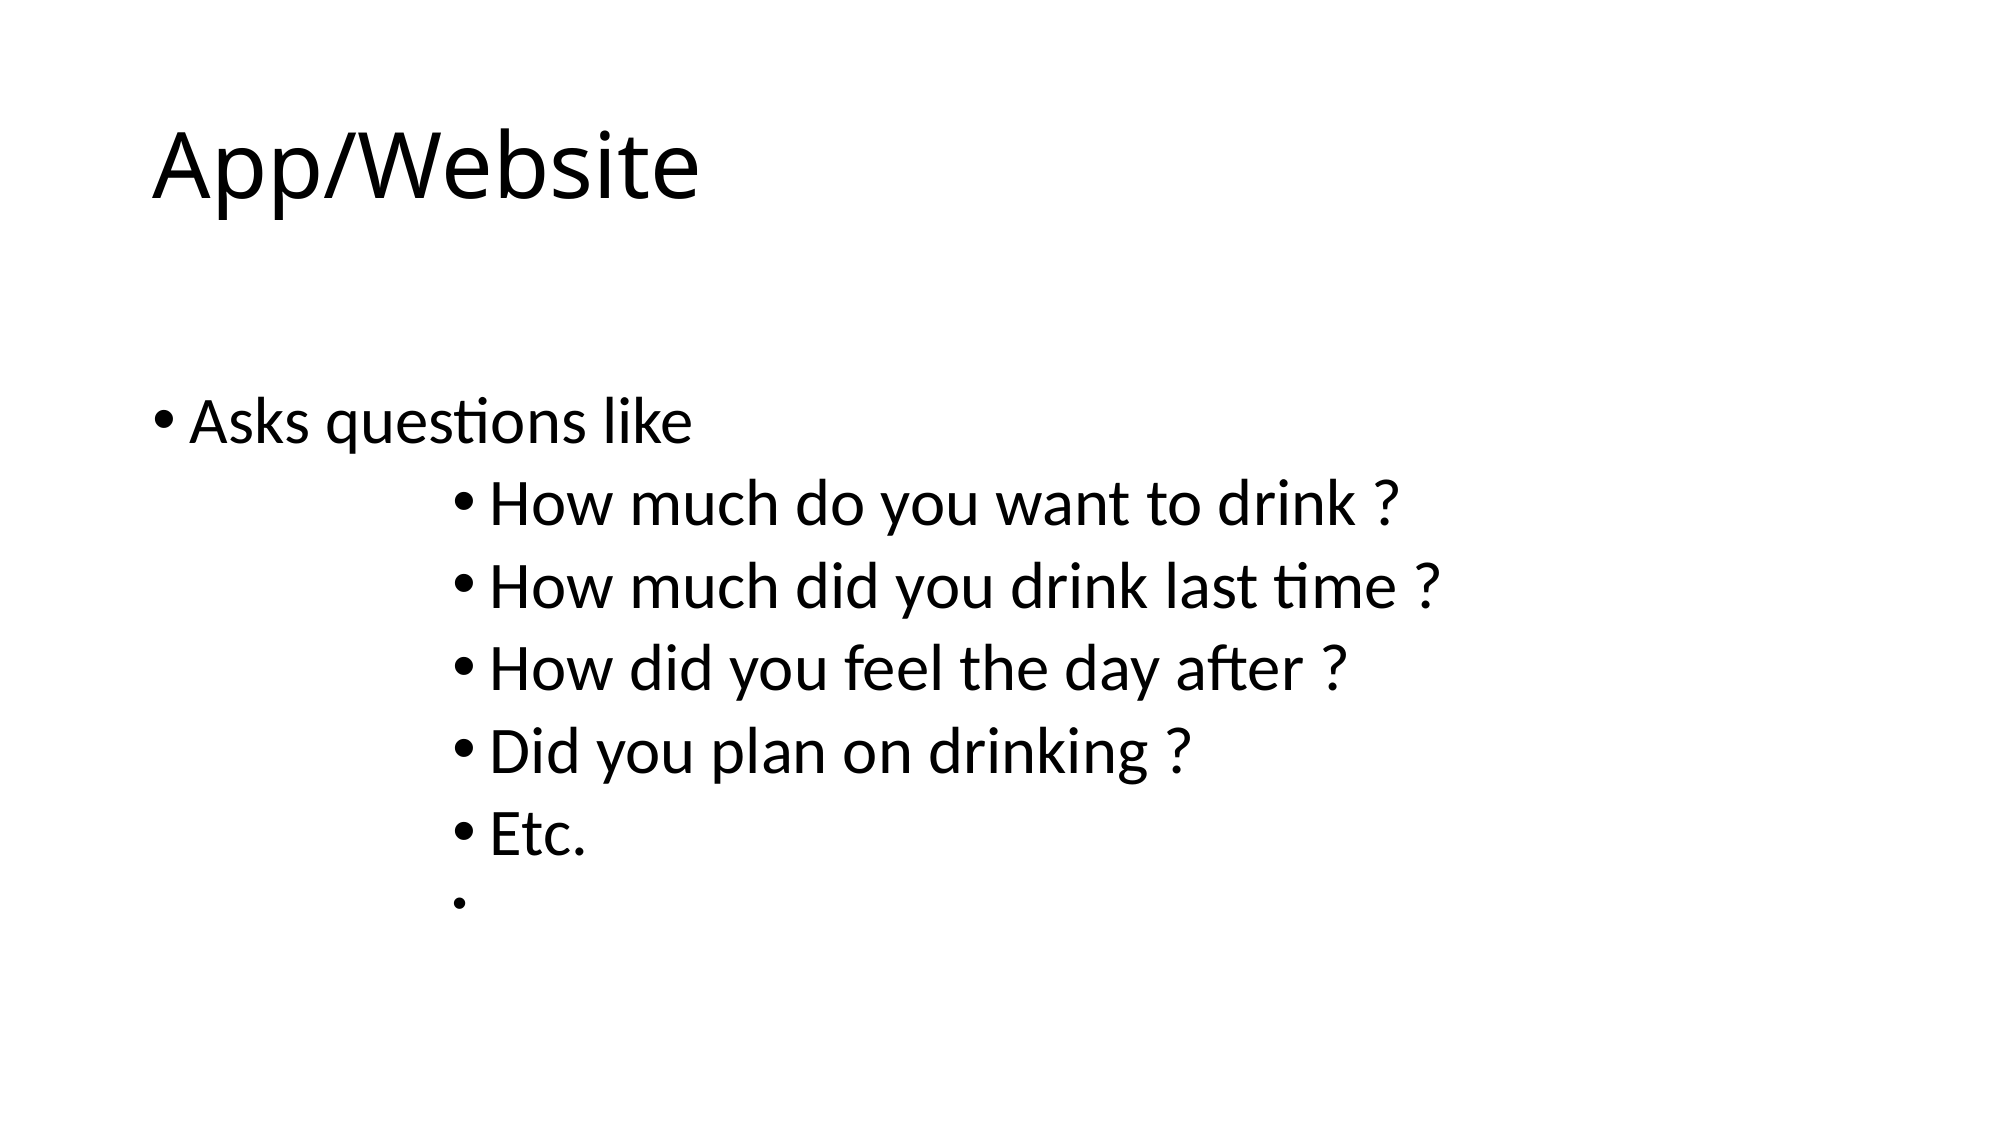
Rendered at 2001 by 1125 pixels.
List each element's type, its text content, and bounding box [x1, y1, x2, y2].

title App/Website [137, 59, 1863, 278]
list Asks questions like How much do you want to drink ? How much did you drink last time ? How did you feel the day after ? Did you plan on drinking ? Etc. [137, 299, 1863, 1014]
